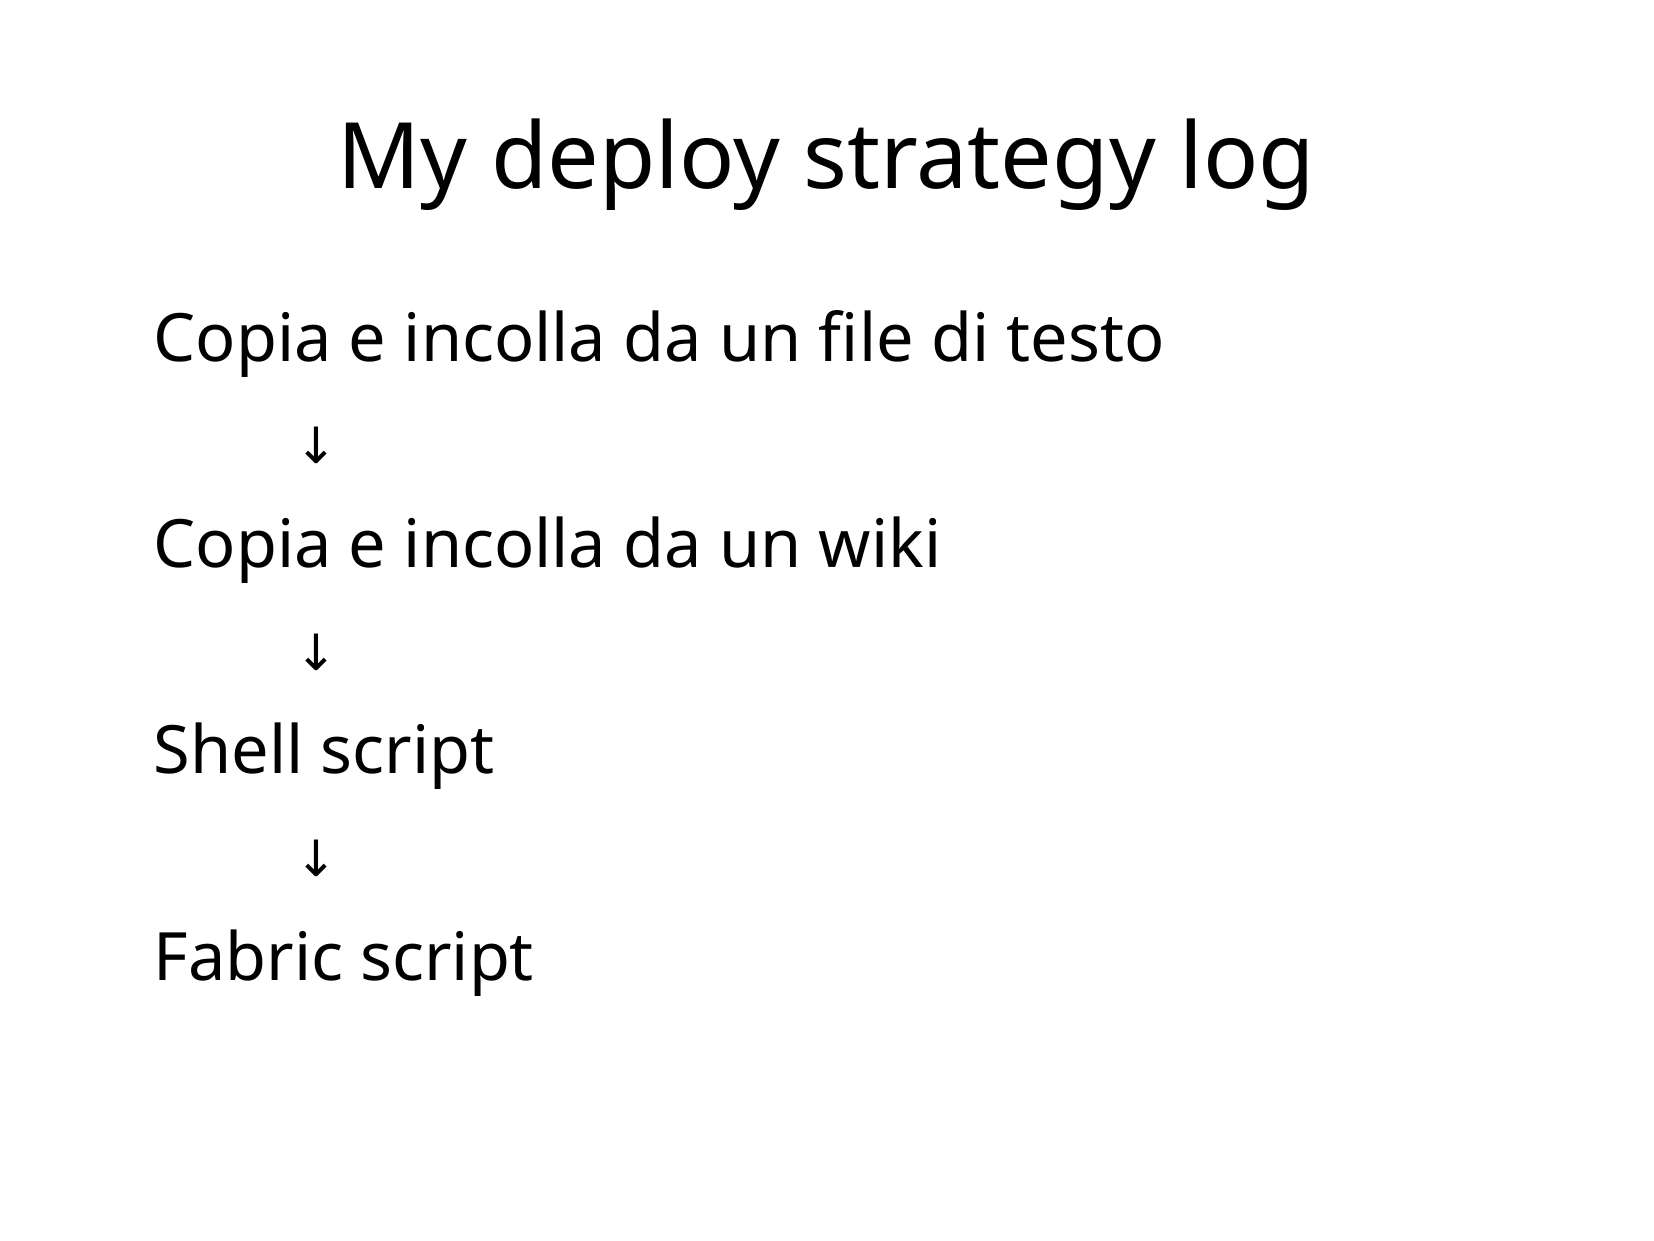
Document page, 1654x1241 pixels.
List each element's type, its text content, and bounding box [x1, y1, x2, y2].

title My deploy strategy log [82, 49, 1571, 257]
list Copia e incolla da un file di testo ↓ Copia e incolla da un wiki ↓ Shell script ↓ Fabric script [82, 290, 1571, 1010]
